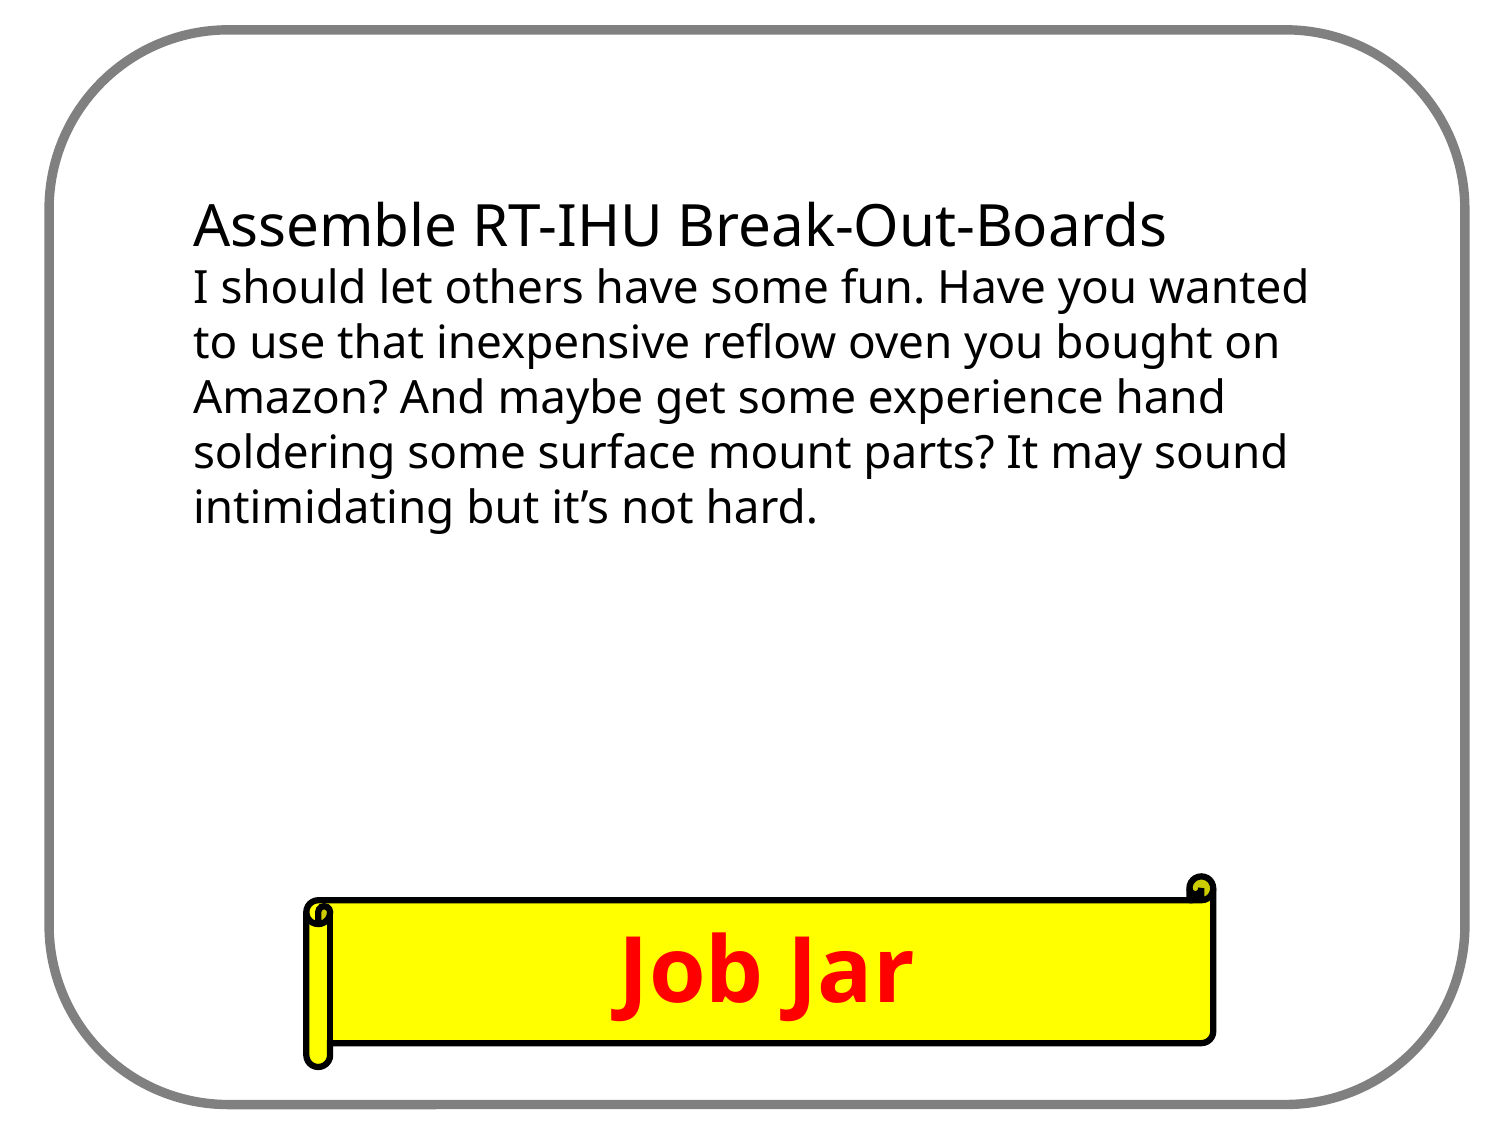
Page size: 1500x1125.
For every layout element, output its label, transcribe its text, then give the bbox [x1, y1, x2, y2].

text_box Assemble RT-IHU Break-Out-Boards I should let others have some fun. Have you wanted to use that inexpensive reflow oven you bought on Amazon? And maybe get some experience hand soldering some surface mount parts? It may sound intimidating but it’s not hard. [178, 180, 1378, 541]
text_box [310, 876, 1214, 903]
text_box [306, 1028, 1214, 1068]
text_box Job Jar [260, 903, 1273, 1028]
